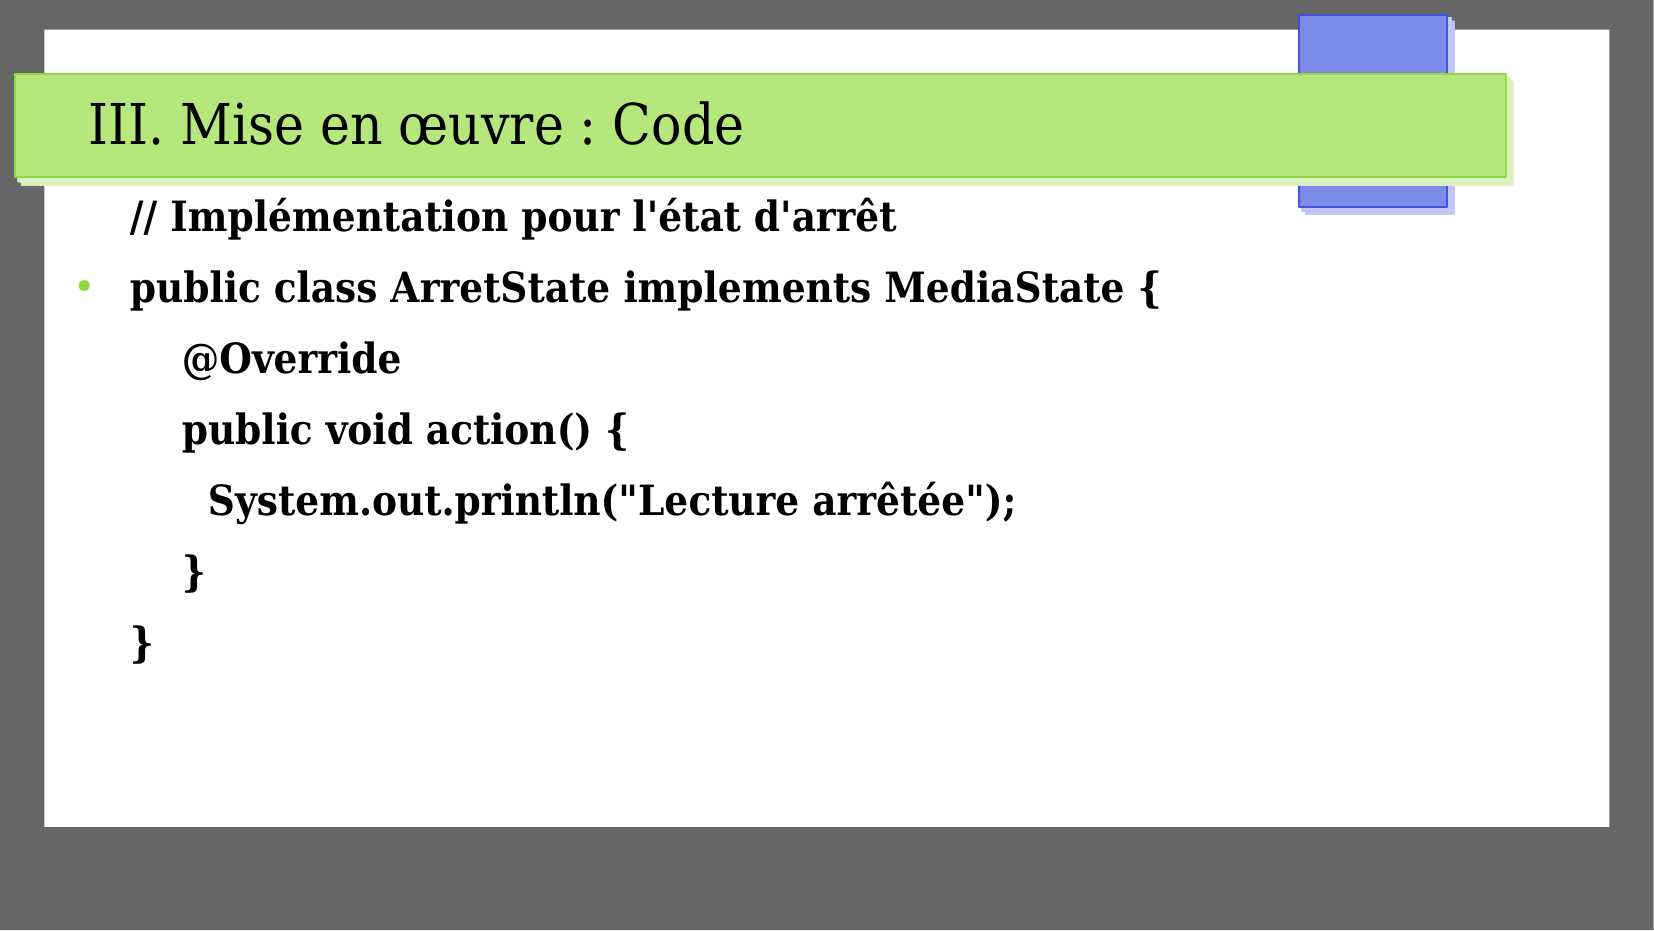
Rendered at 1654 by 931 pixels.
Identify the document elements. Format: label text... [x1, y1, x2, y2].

list // Implémentation pour l'état d'arrêt public class ArretState implements MediaState { @Override public void action() { System.out.println("Lecture arrêtée"); } } [59, 191, 1565, 827]
title III. Mise en œuvre : Code [88, 73, 1506, 178]
